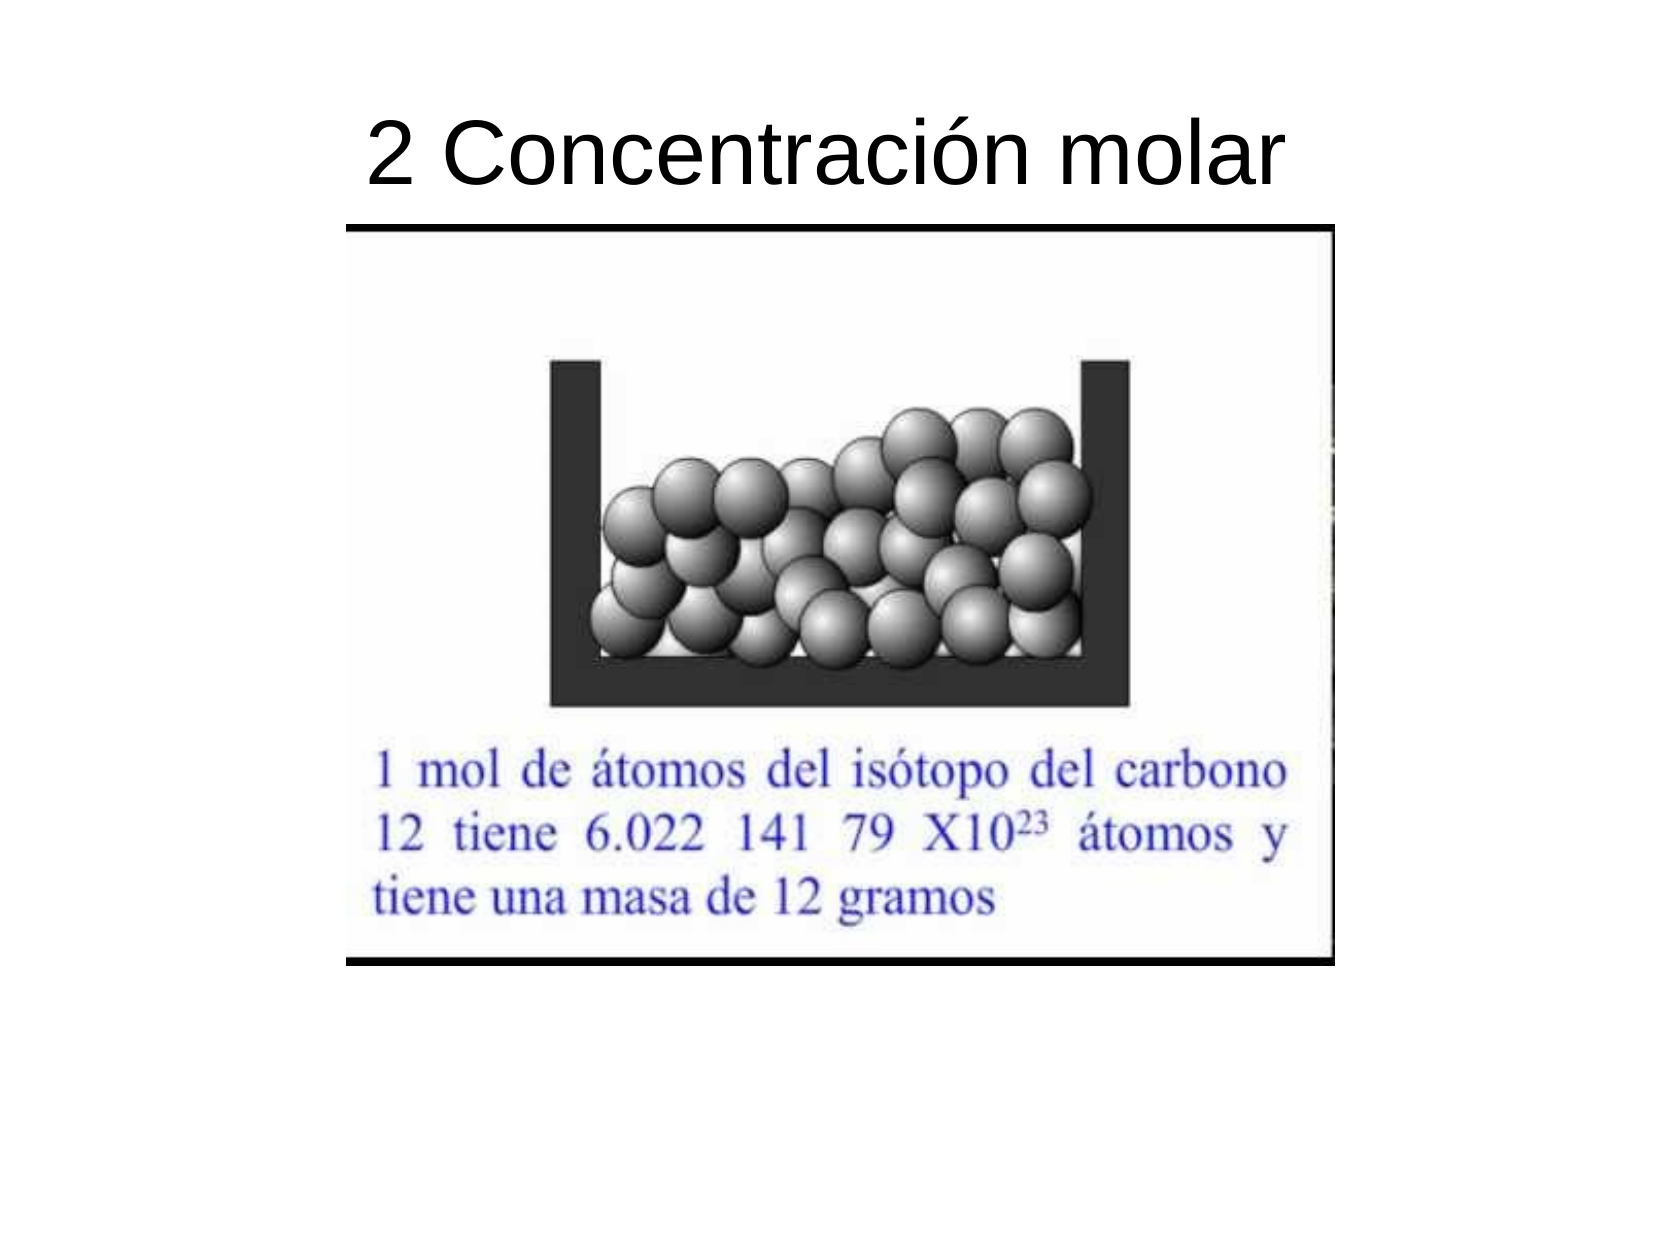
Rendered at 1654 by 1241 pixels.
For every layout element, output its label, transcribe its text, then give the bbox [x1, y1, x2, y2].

picture [346, 224, 1335, 966]
title 2 Concentración molar [82, 49, 1571, 257]
